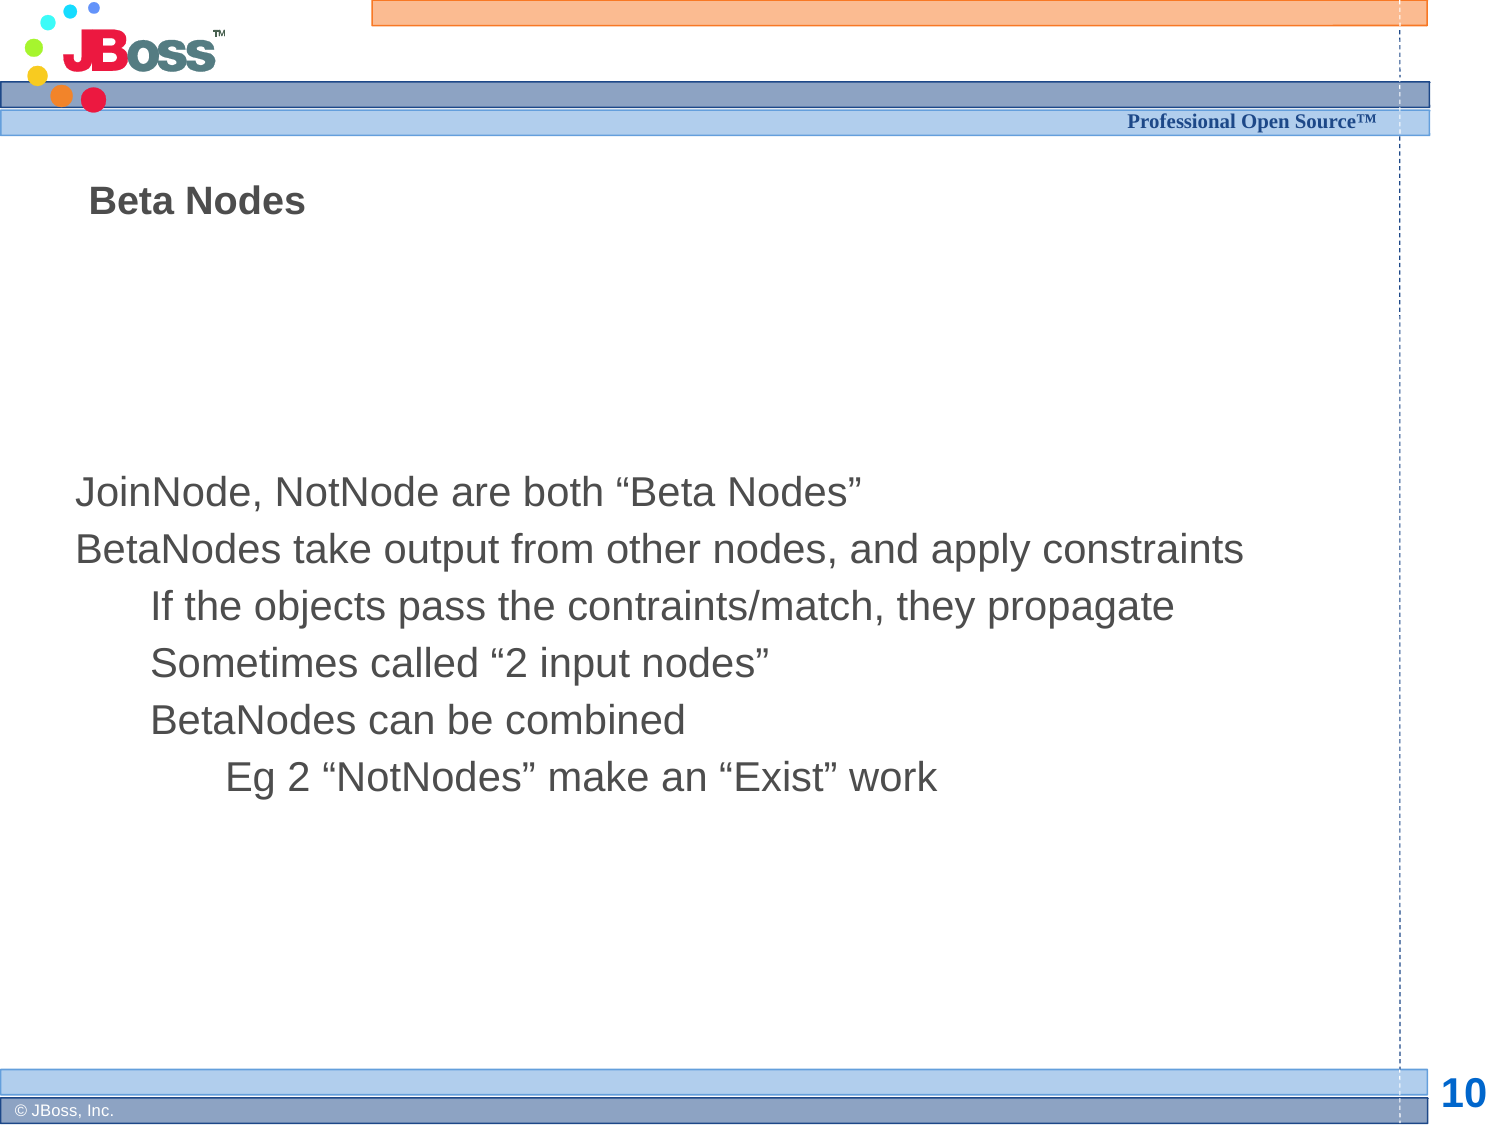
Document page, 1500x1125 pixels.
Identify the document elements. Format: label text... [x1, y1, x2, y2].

title Beta Nodes [88, 118, 1377, 263]
subtitle JoinNode, NotNode are both “Beta Nodes” BetaNodes take output from other nodes, and apply constraints If the objects pass the contraints/match, they propagate Sometimes called “2 input nodes” BetaNodes can be combined Eg 2 “NotNodes” make an “Exist” work [75, 263, 1425, 1006]
